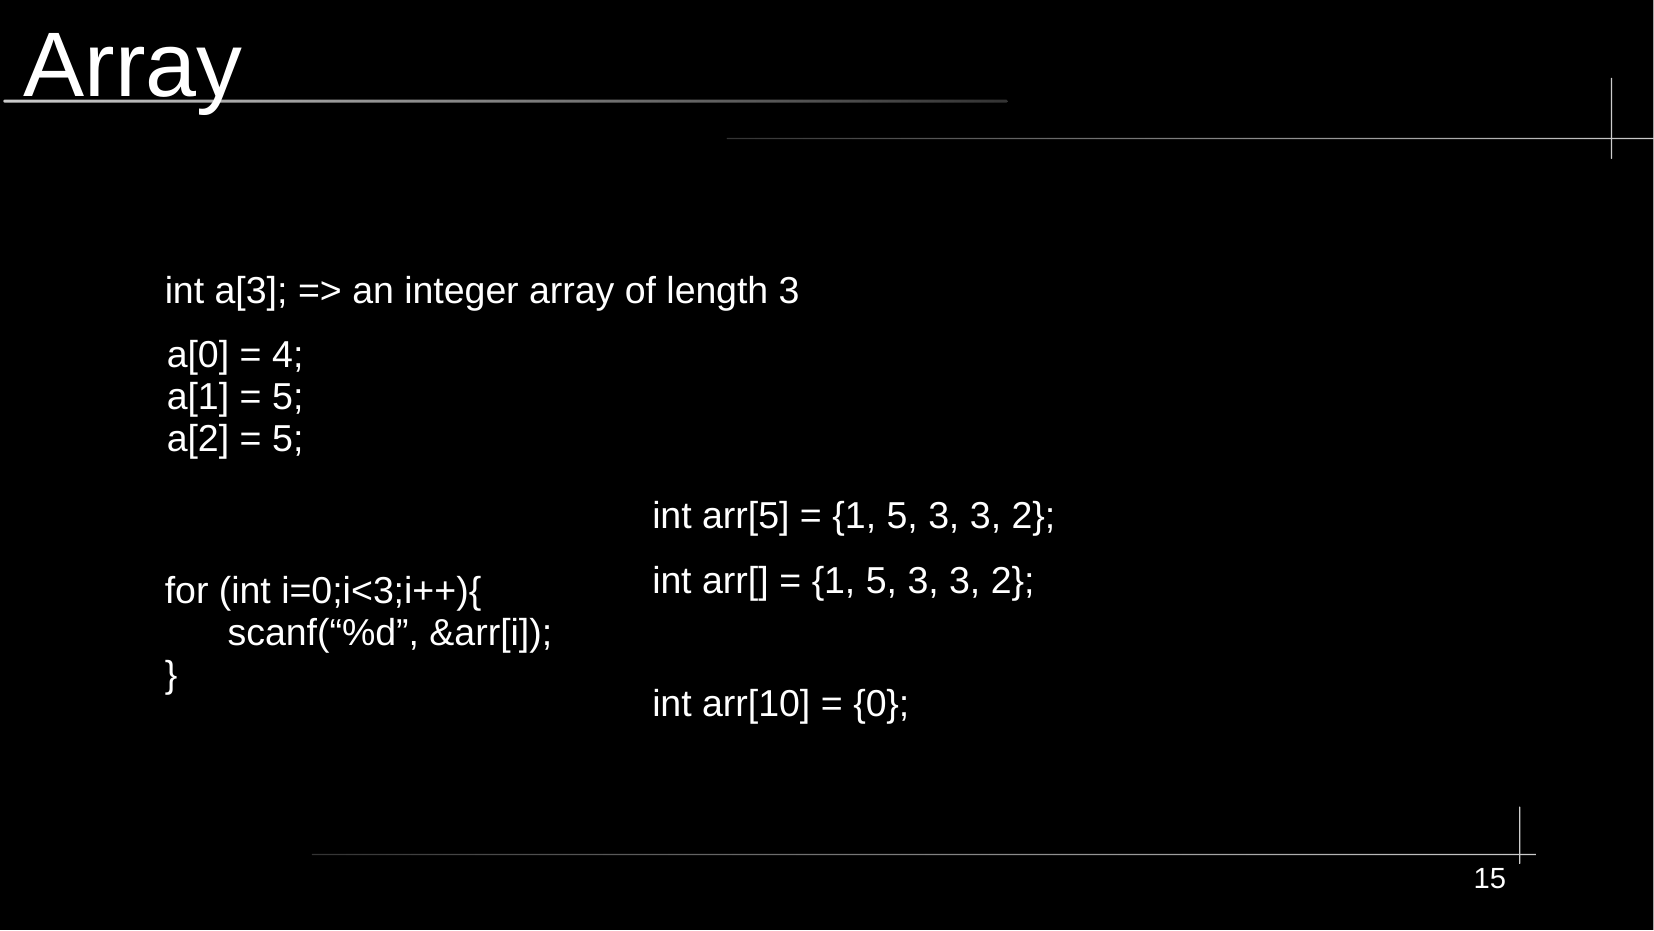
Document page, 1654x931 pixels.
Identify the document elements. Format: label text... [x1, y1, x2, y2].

text_box int arr[5] = {1, 5, 3, 3, 2}; [637, 487, 1071, 545]
text_box int arr[10] = {0}; [637, 675, 925, 732]
text_box for (int i=0;i<3;i++){ scanf(“%d”, &arr[i]); } [150, 562, 568, 704]
title Array [23, 11, 1589, 119]
text_box int arr[] = {1, 5, 3, 3, 2}; [637, 552, 1050, 610]
text_box int a[3]; => an integer array of length 3 [150, 262, 816, 320]
text_box a[0] = 4; a[1] = 5; a[2] = 5; [152, 325, 329, 467]
